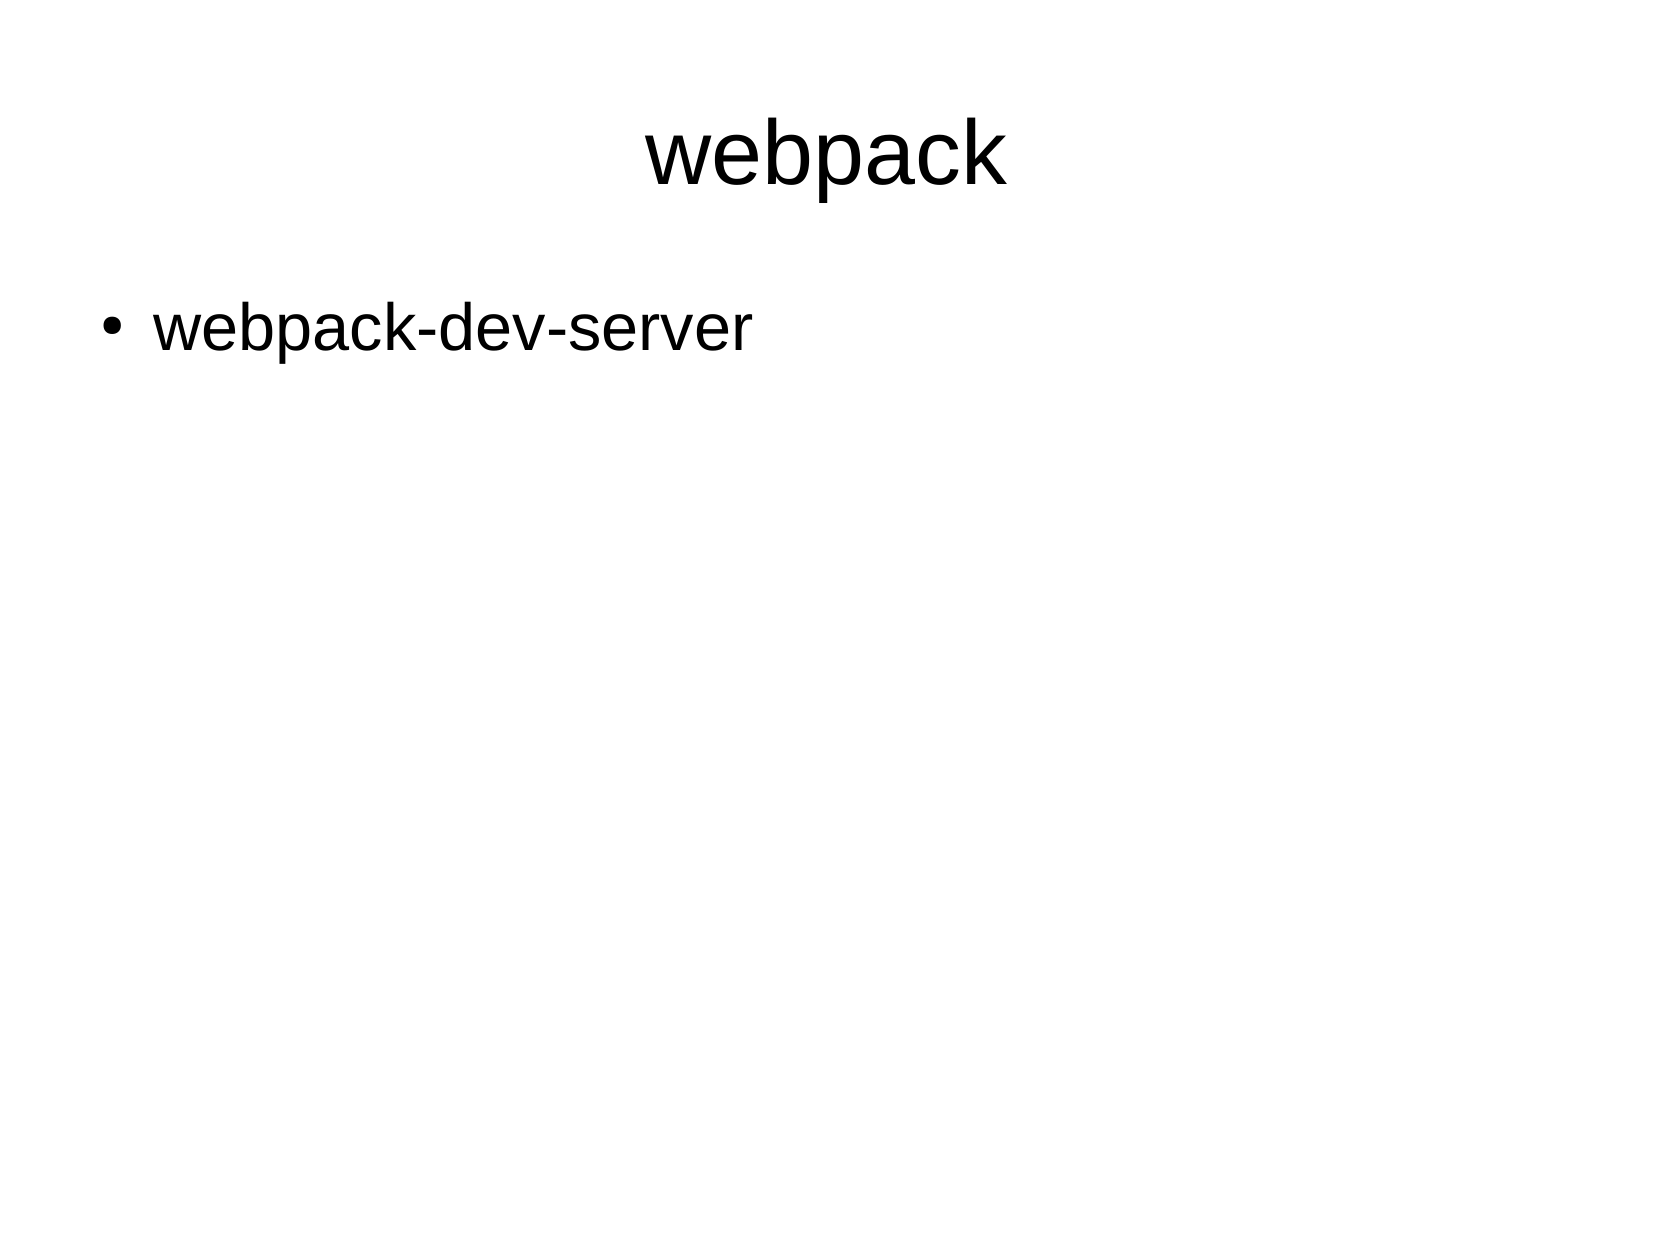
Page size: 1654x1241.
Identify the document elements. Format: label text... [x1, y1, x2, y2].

list webpack-dev-server [82, 290, 1571, 1010]
title webpack [82, 49, 1571, 257]
